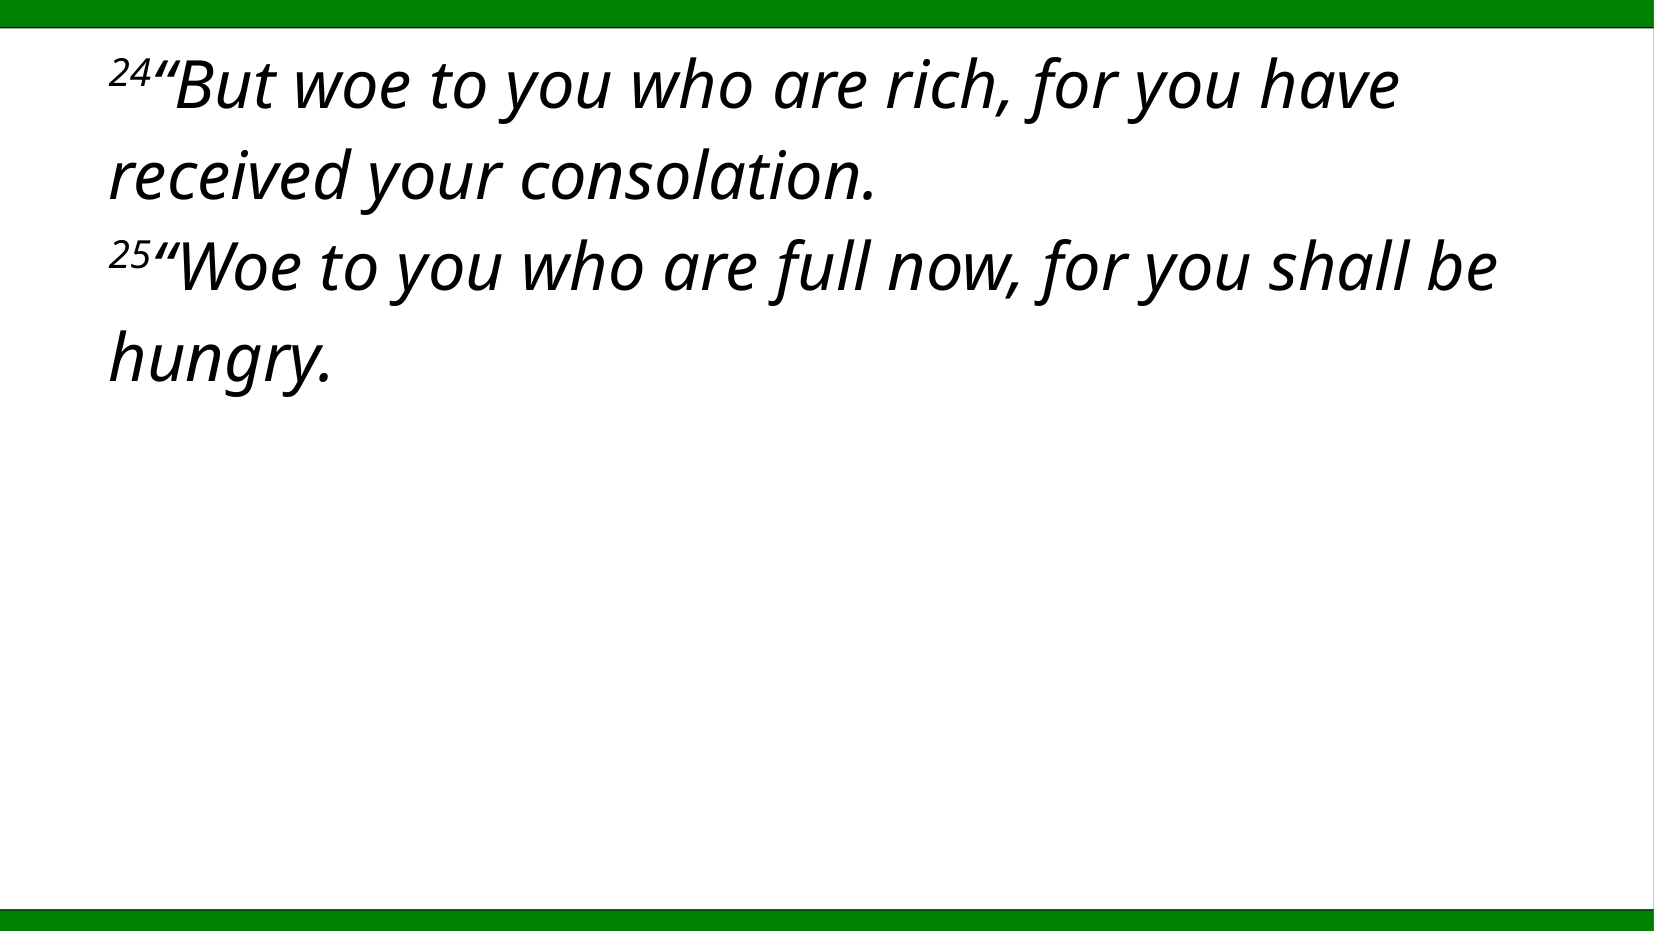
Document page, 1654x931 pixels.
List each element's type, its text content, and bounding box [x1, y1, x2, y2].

text_box 24“But woe to you who are rich, for you have received your consolation. 25“Woe to you who are full now, for you shall be hungry. [75, 30, 1576, 400]
picture [0, 0, 1654, 931]
